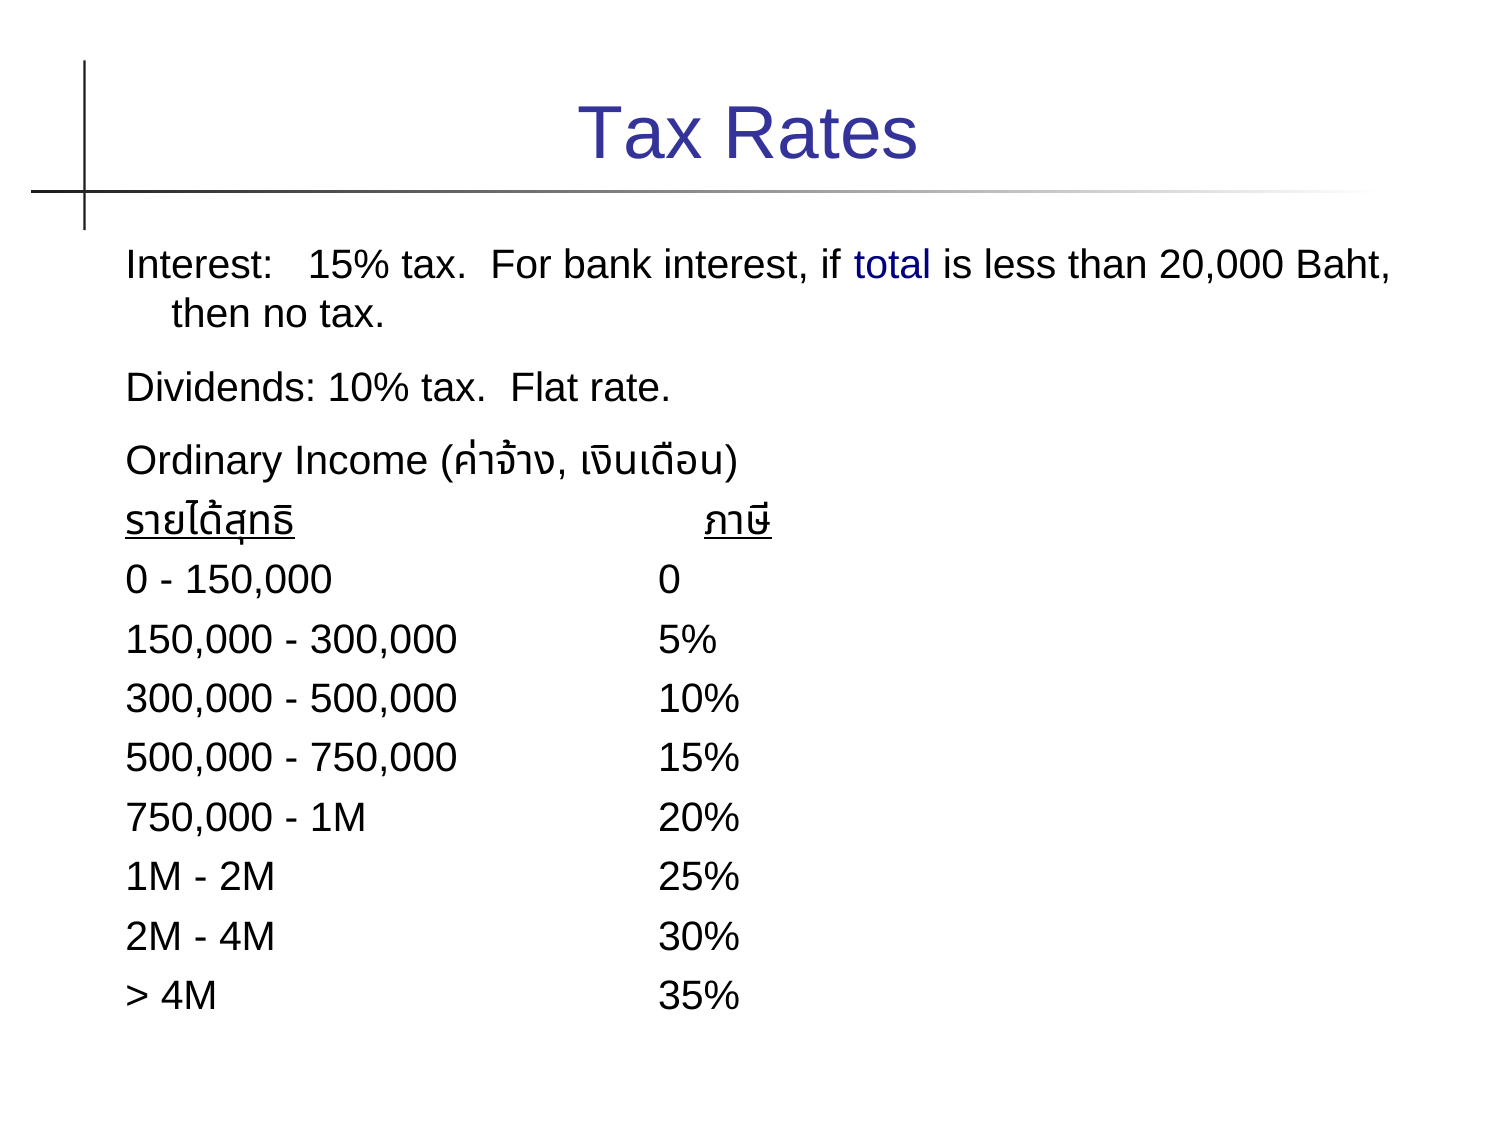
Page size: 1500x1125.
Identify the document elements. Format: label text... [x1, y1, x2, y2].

list Interest: 15% tax. For bank interest, if total is less than 20,000 Baht, then no tax. Dividends: 10% tax. Flat rate. Ordinary Income (ค่าจ้าง, เงินเดือน) รายได้สุทธิ ภาษี 0 - 150,000 0 150,000 - 300,000 5% 300,000 - 500,000 10% 500,000 - 750,000 15% 750,000 - 1M 20% 1M - 2M 25% 2M - 4M 30% > 4M 35% [110, 229, 1408, 1096]
title Tax Rates [100, 42, 1397, 182]
